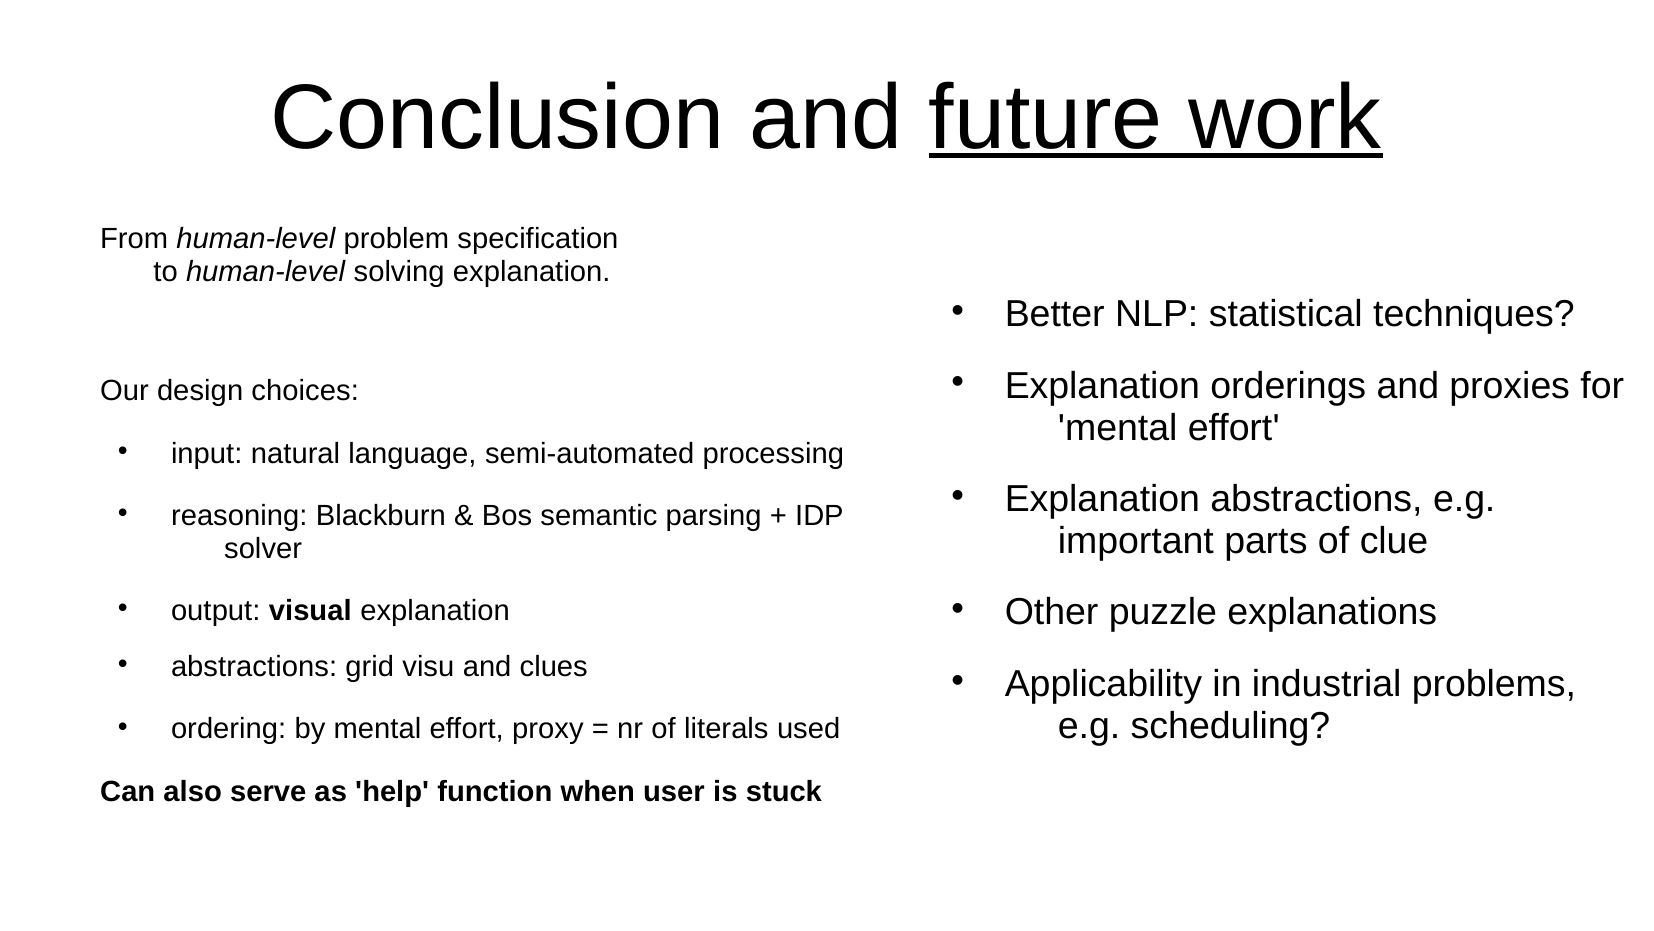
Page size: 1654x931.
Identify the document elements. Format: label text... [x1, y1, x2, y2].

list From human-level problem specification to human-level solving explanation. Our design choices: input: natural language, semi-automated processing reasoning: Blackburn & Bos semantic parsing + IDP solver output: visual explanation abstractions: grid visu and clues ordering: by mental effort, proxy = nr of literals used Can also serve as 'help' function when user is stuck [82, 217, 856, 856]
list Better NLP: statistical techniques? Explanation orderings and proxies for 'mental effort' Explanation abstractions, e.g. important parts of clue Other puzzle explanations Applicability in industrial problems, e.g. scheduling? [916, 288, 1643, 828]
title Conclusion and future work [82, 36, 1571, 193]
